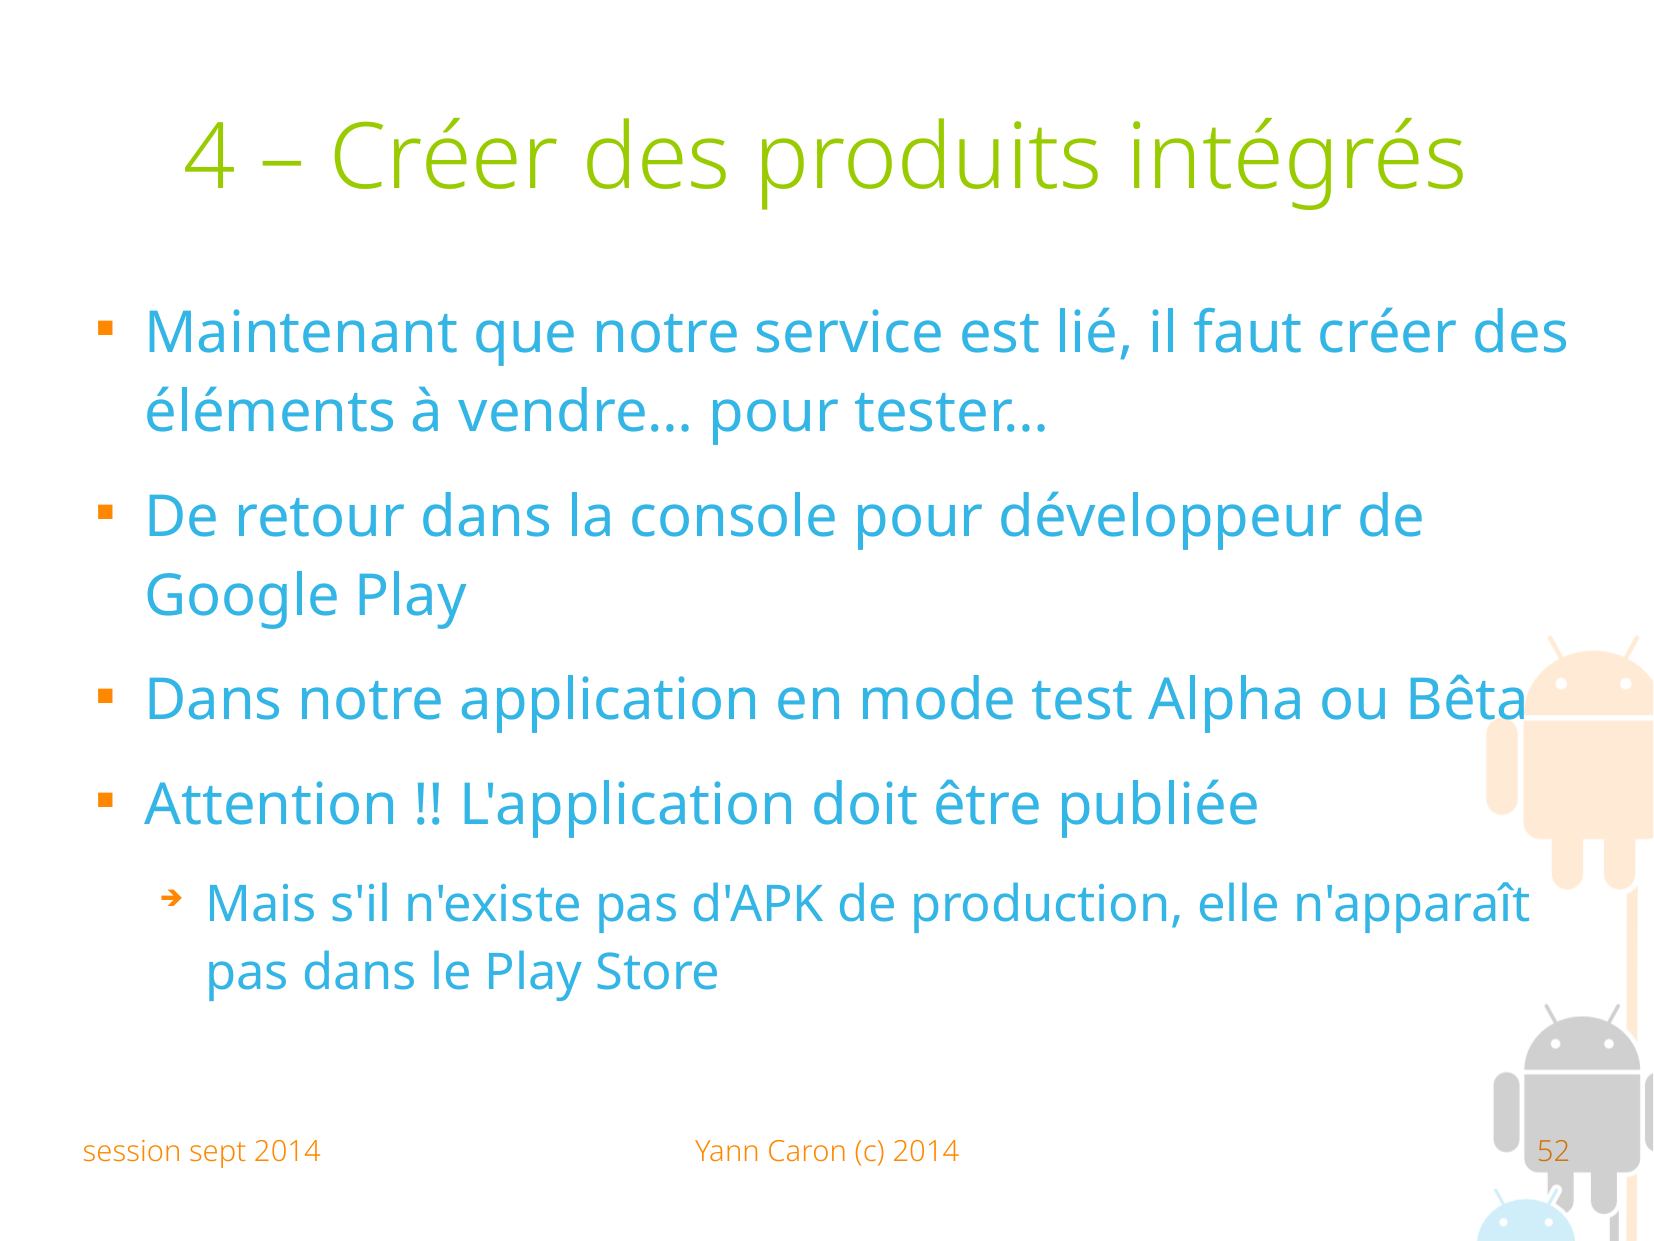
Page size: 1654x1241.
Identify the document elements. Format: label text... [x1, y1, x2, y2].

picture [240, 423, 1654, 1241]
list Maintenant que notre service est lié, il faut créer des éléments à vendre… pour tester… De retour dans la console pour développeur de Google Play Dans notre application en mode test Alpha ou Bêta Attention !! L'application doit être publiée Mais s'il n'existe pas d'APK de production, elle n'apparaît pas dans le Play Store [82, 290, 1571, 1010]
title 4 – Créer des produits intégrés [82, 49, 1571, 257]
